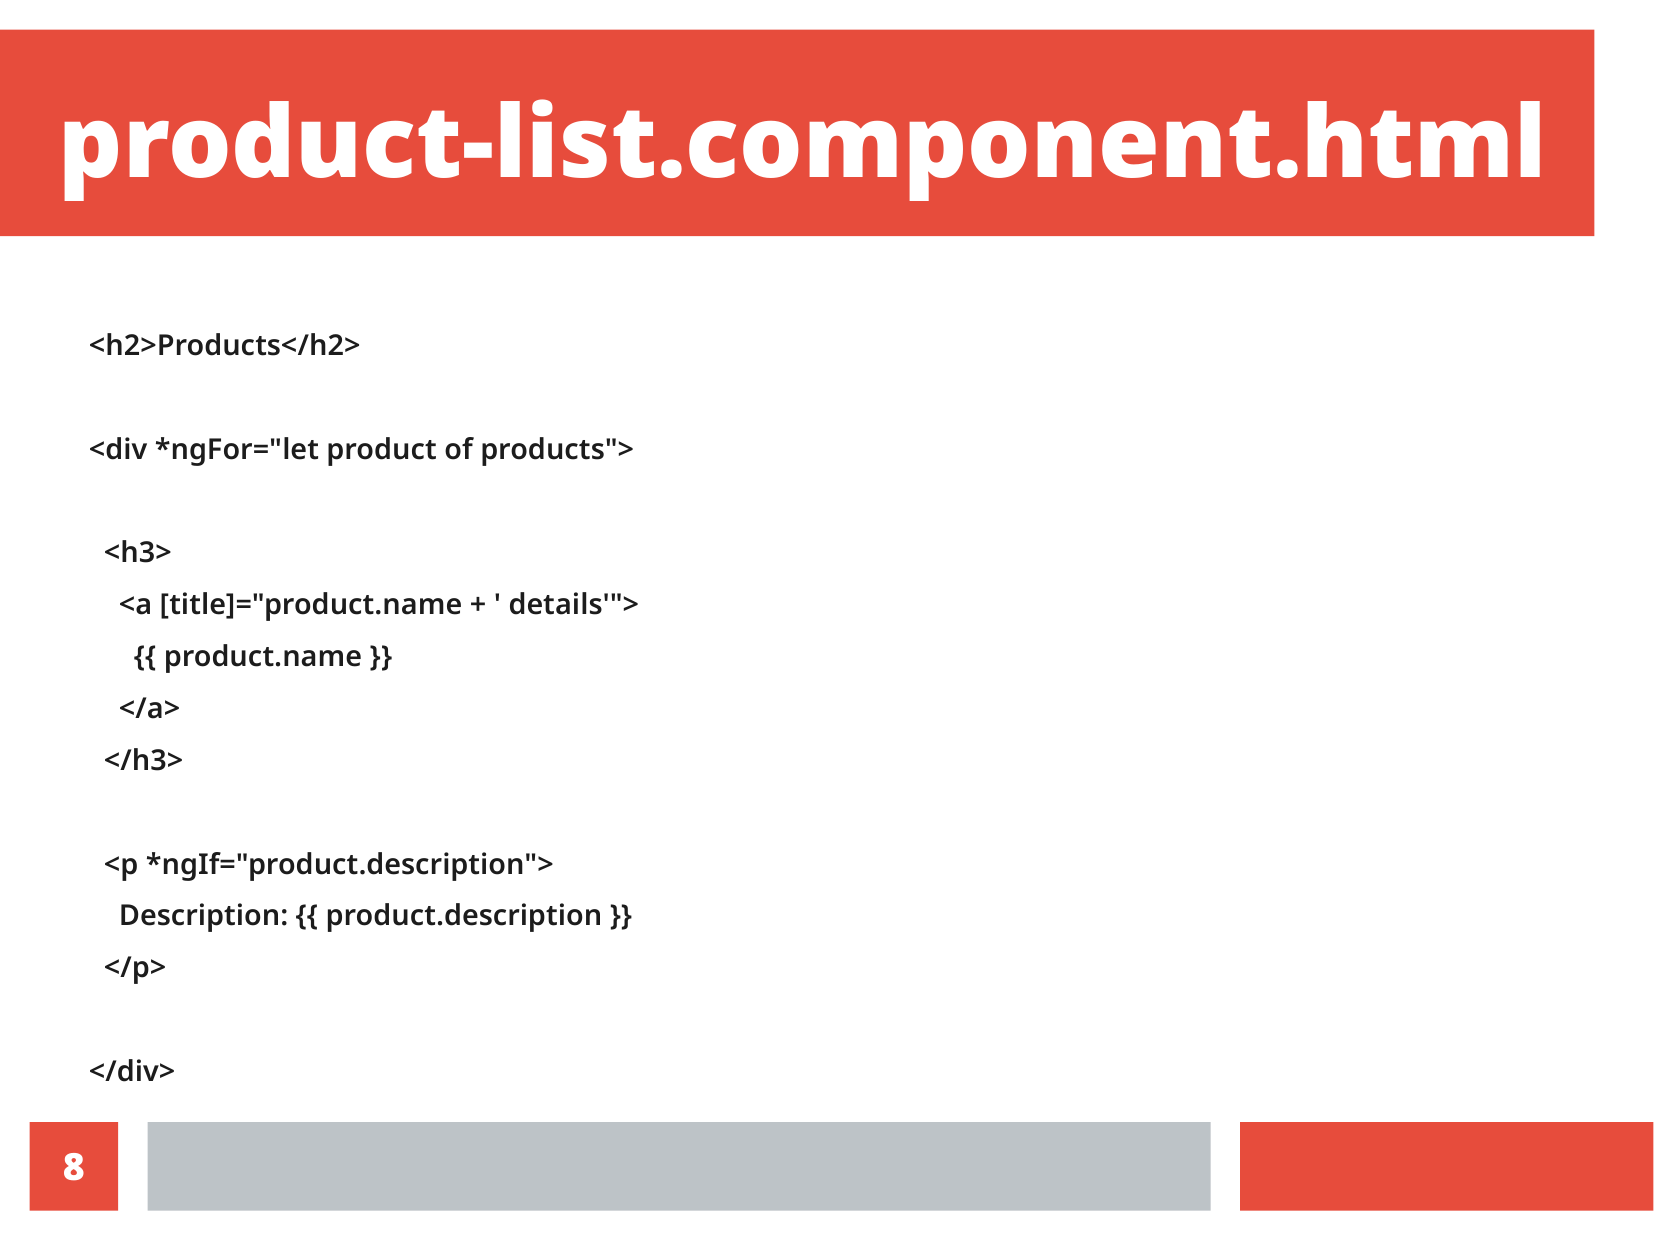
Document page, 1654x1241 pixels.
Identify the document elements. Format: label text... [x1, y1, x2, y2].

title product-list.component.html [59, 59, 1595, 207]
list <h2>Products</h2> <div *ngFor="let product of products"> <h3> <a [title]="product.name + ' details'"> {{ product.name }} </a> </h3> <p *ngIf="product.description"> Description: {{ product.description }} </p> </div> [59, 324, 1565, 1093]
